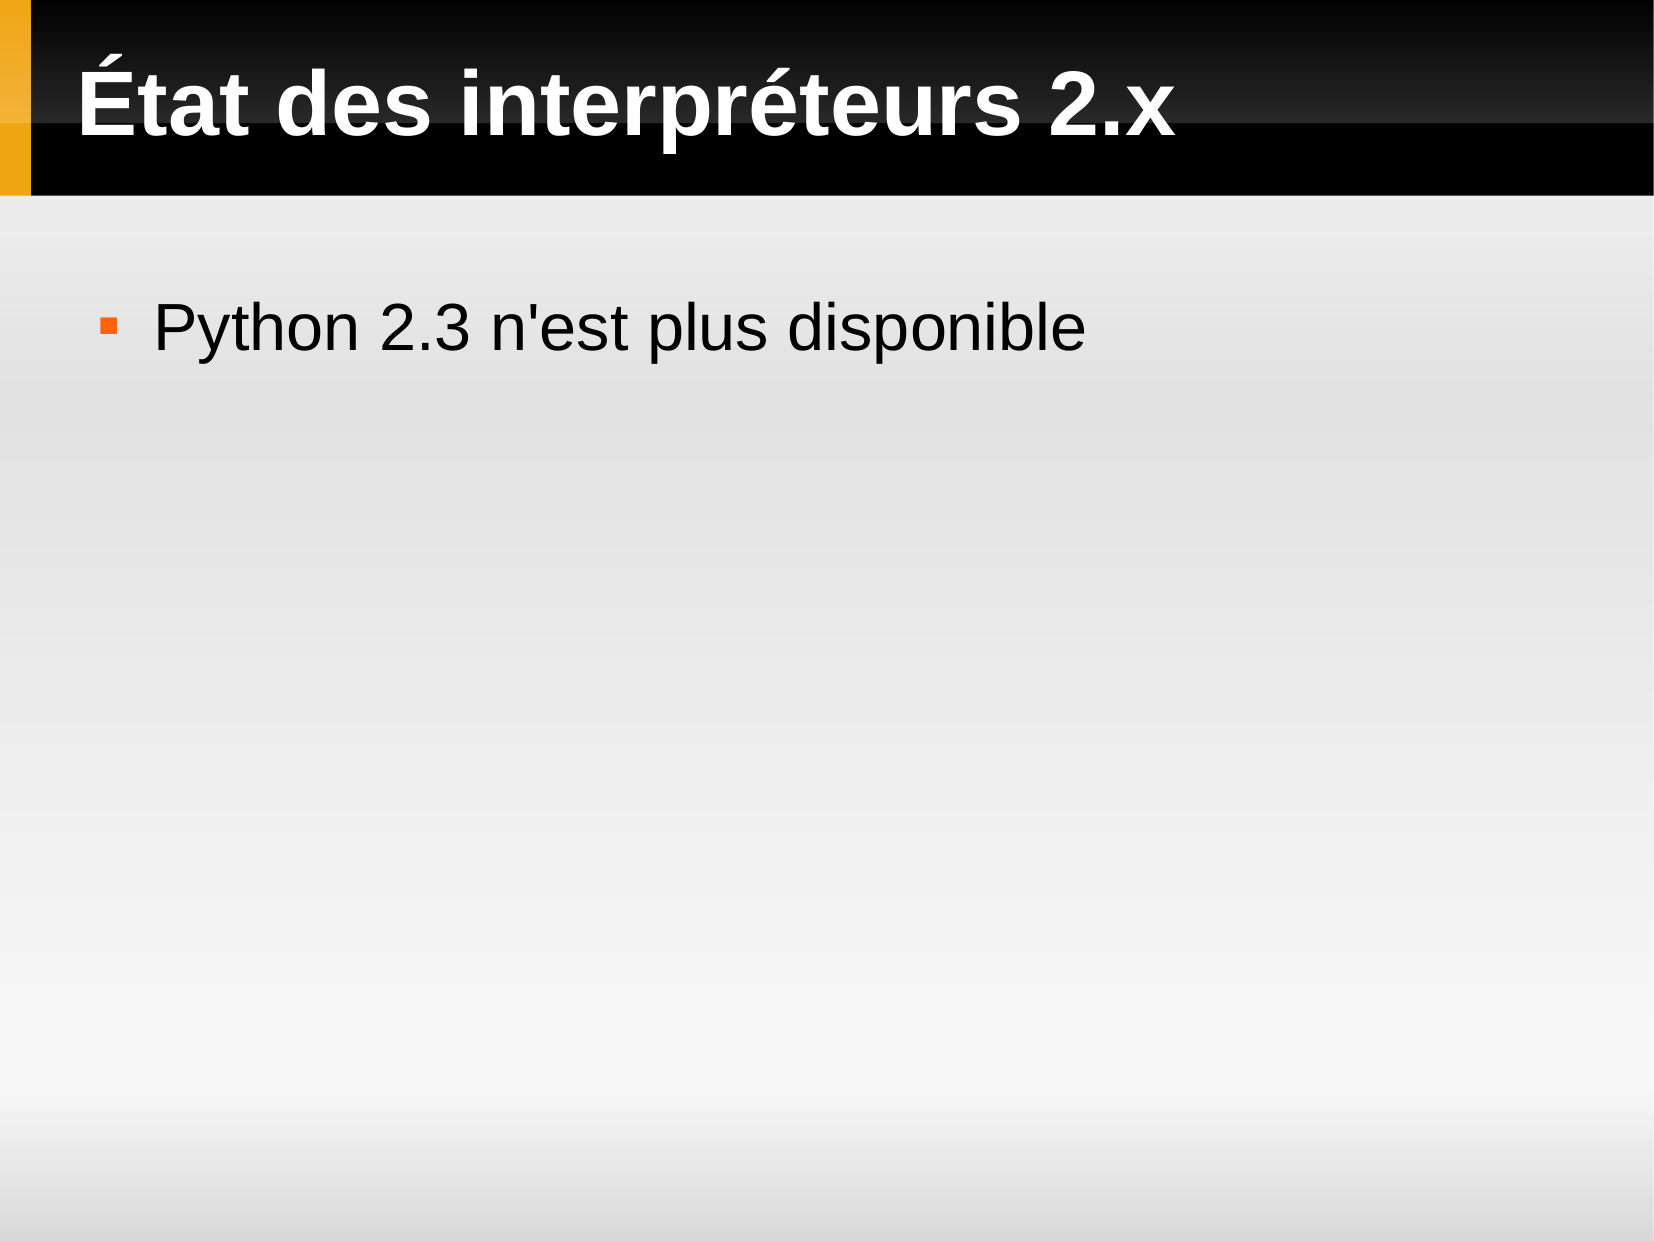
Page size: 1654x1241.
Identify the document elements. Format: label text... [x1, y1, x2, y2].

list Python 2.3 n'est plus disponible [82, 290, 1571, 1109]
picture [0, 0, 1654, 1241]
title État des interpréteurs 2.x [76, 0, 1565, 208]
